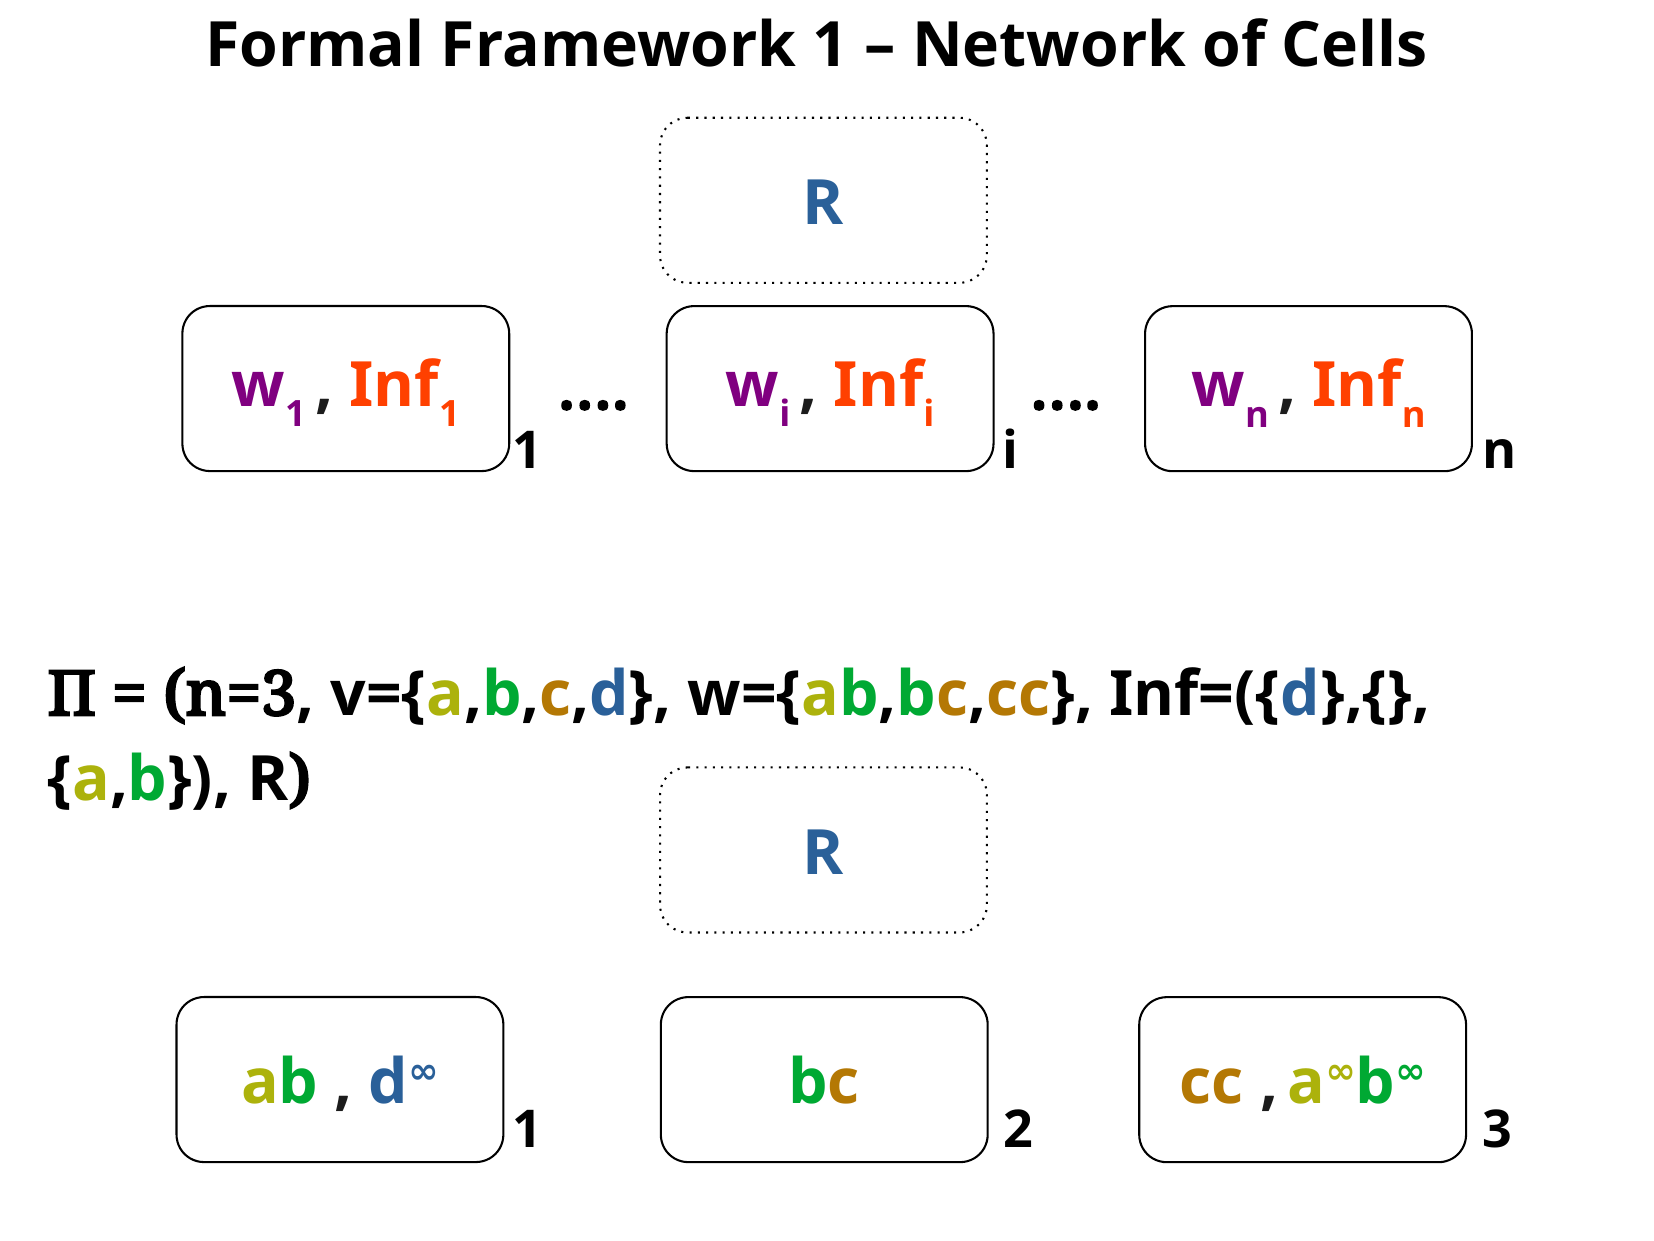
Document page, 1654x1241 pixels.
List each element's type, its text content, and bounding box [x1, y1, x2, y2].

text_box R [660, 826, 987, 933]
text_box Π = (n=3, v={a,b,c,d}, w={ab,bc,cc}, Inf=({d},{},{a,b}), R) [32, 641, 1578, 826]
title Formal Framework 1 – Network of Cells [0, 1, 1651, 84]
text_box ab , d∞ [176, 997, 504, 1163]
text_box i [987, 405, 1029, 489]
text_box bc [660, 997, 988, 1163]
text_box …. [1015, 335, 1116, 436]
text_box n [1467, 405, 1508, 490]
text_box w1 , Inf1 [182, 306, 510, 472]
text_box 1 [498, 1084, 539, 1169]
text_box 1 [497, 405, 538, 489]
text_box 3 [1468, 1084, 1509, 1169]
text_box 2 [988, 1084, 1029, 1169]
text_box R [660, 117, 987, 283]
text_box wn , Infn [1145, 306, 1472, 472]
text_box wi , Infi [666, 306, 994, 472]
text_box cc , a∞b∞ [1139, 997, 1467, 1163]
text_box …. [542, 335, 644, 436]
